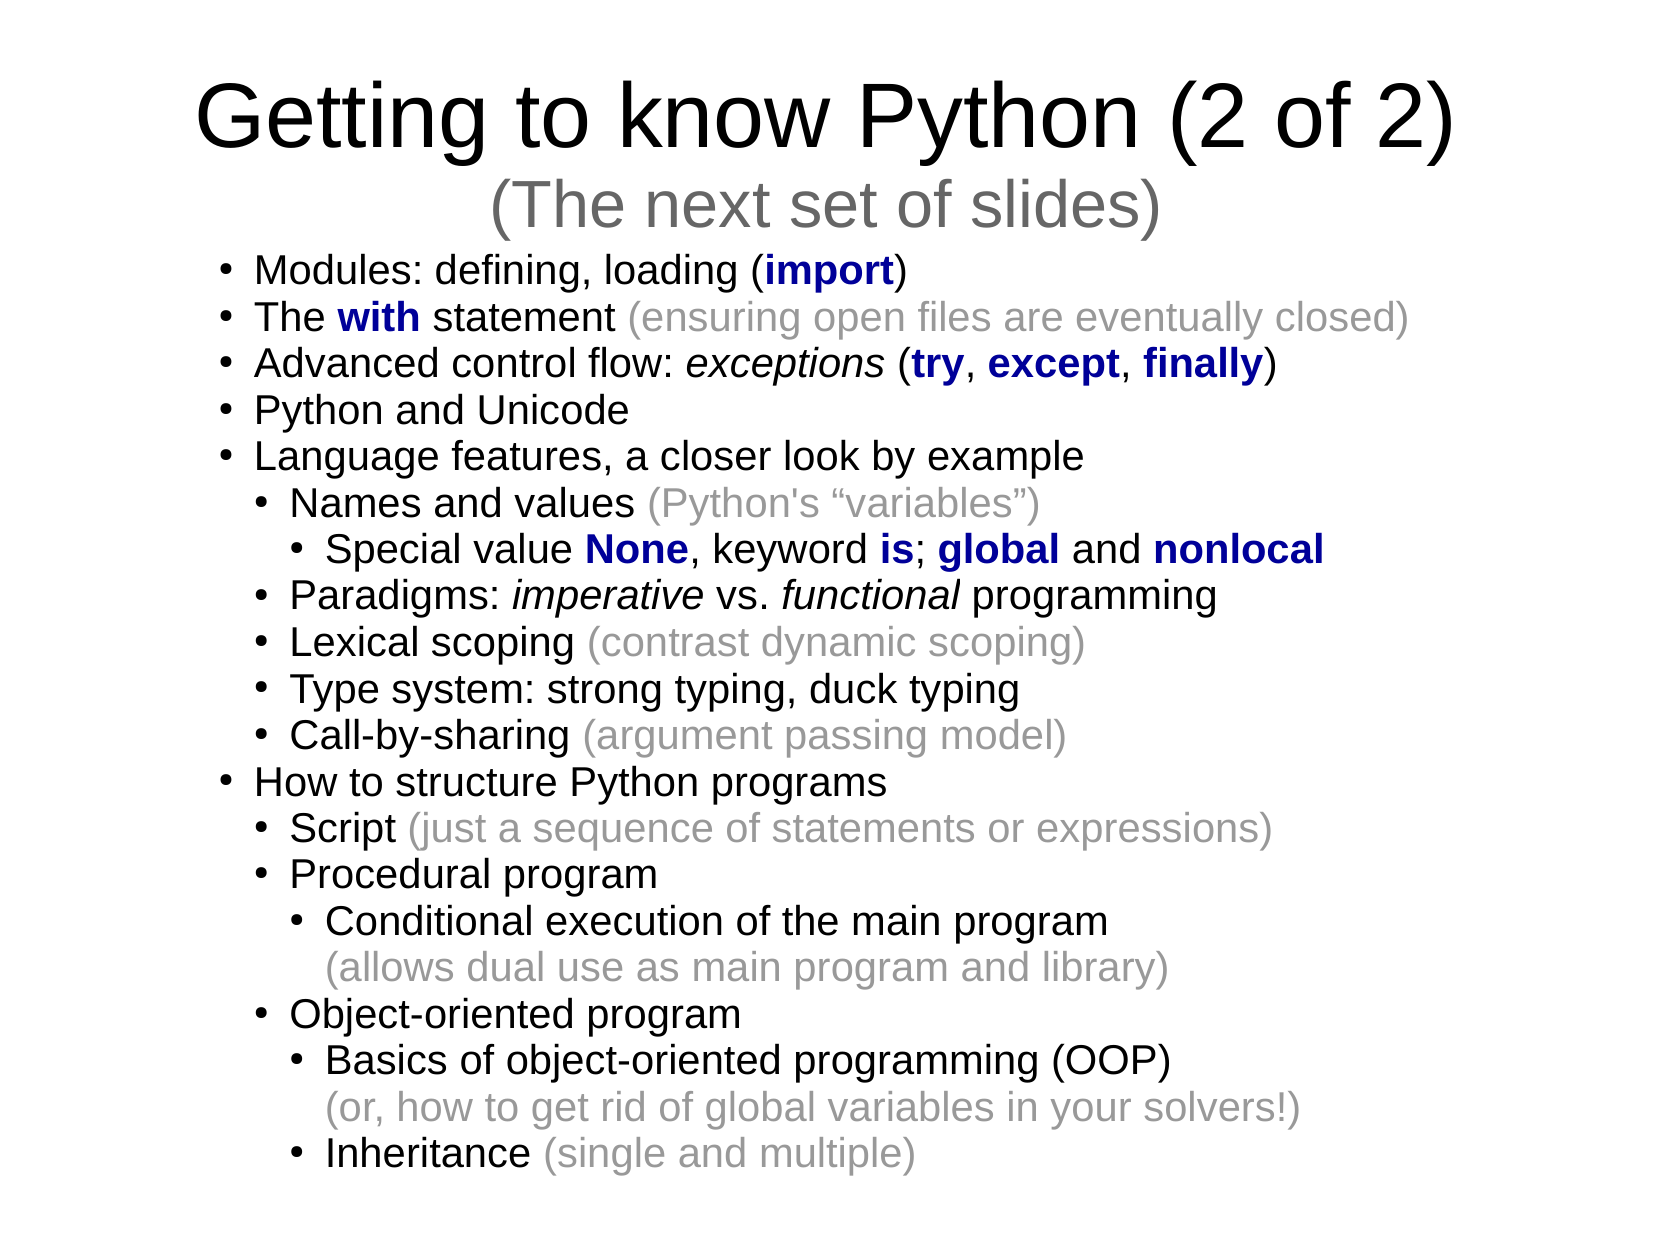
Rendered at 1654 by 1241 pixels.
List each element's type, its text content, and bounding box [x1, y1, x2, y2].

subtitle Modules: defining, loading (import) The with statement (ensuring open files are eventually closed) Advanced control flow: exceptions (try, except, finally) Python and Unicode Language features, a closer look by example Names and values (Python's “variables”) Special value None, keyword is; global and nonlocal Paradigms: imperative vs. functional programming Lexical scoping (contrast dynamic scoping) Type system: strong typing, duck typing Call-by-sharing (argument passing model) How to structure Python programs Script (just a sequence of statements or expressions) Procedural program Conditional execution of the main program (allows dual use as main program and library) Object-oriented program Basics of object-oriented programming (OOP) (or, how to get rid of global variables in your solvers!) Inheritance (single and multiple) [218, 224, 1419, 1199]
title Getting to know Python (2 of 2) (The next set of slides) [82, 49, 1571, 257]
